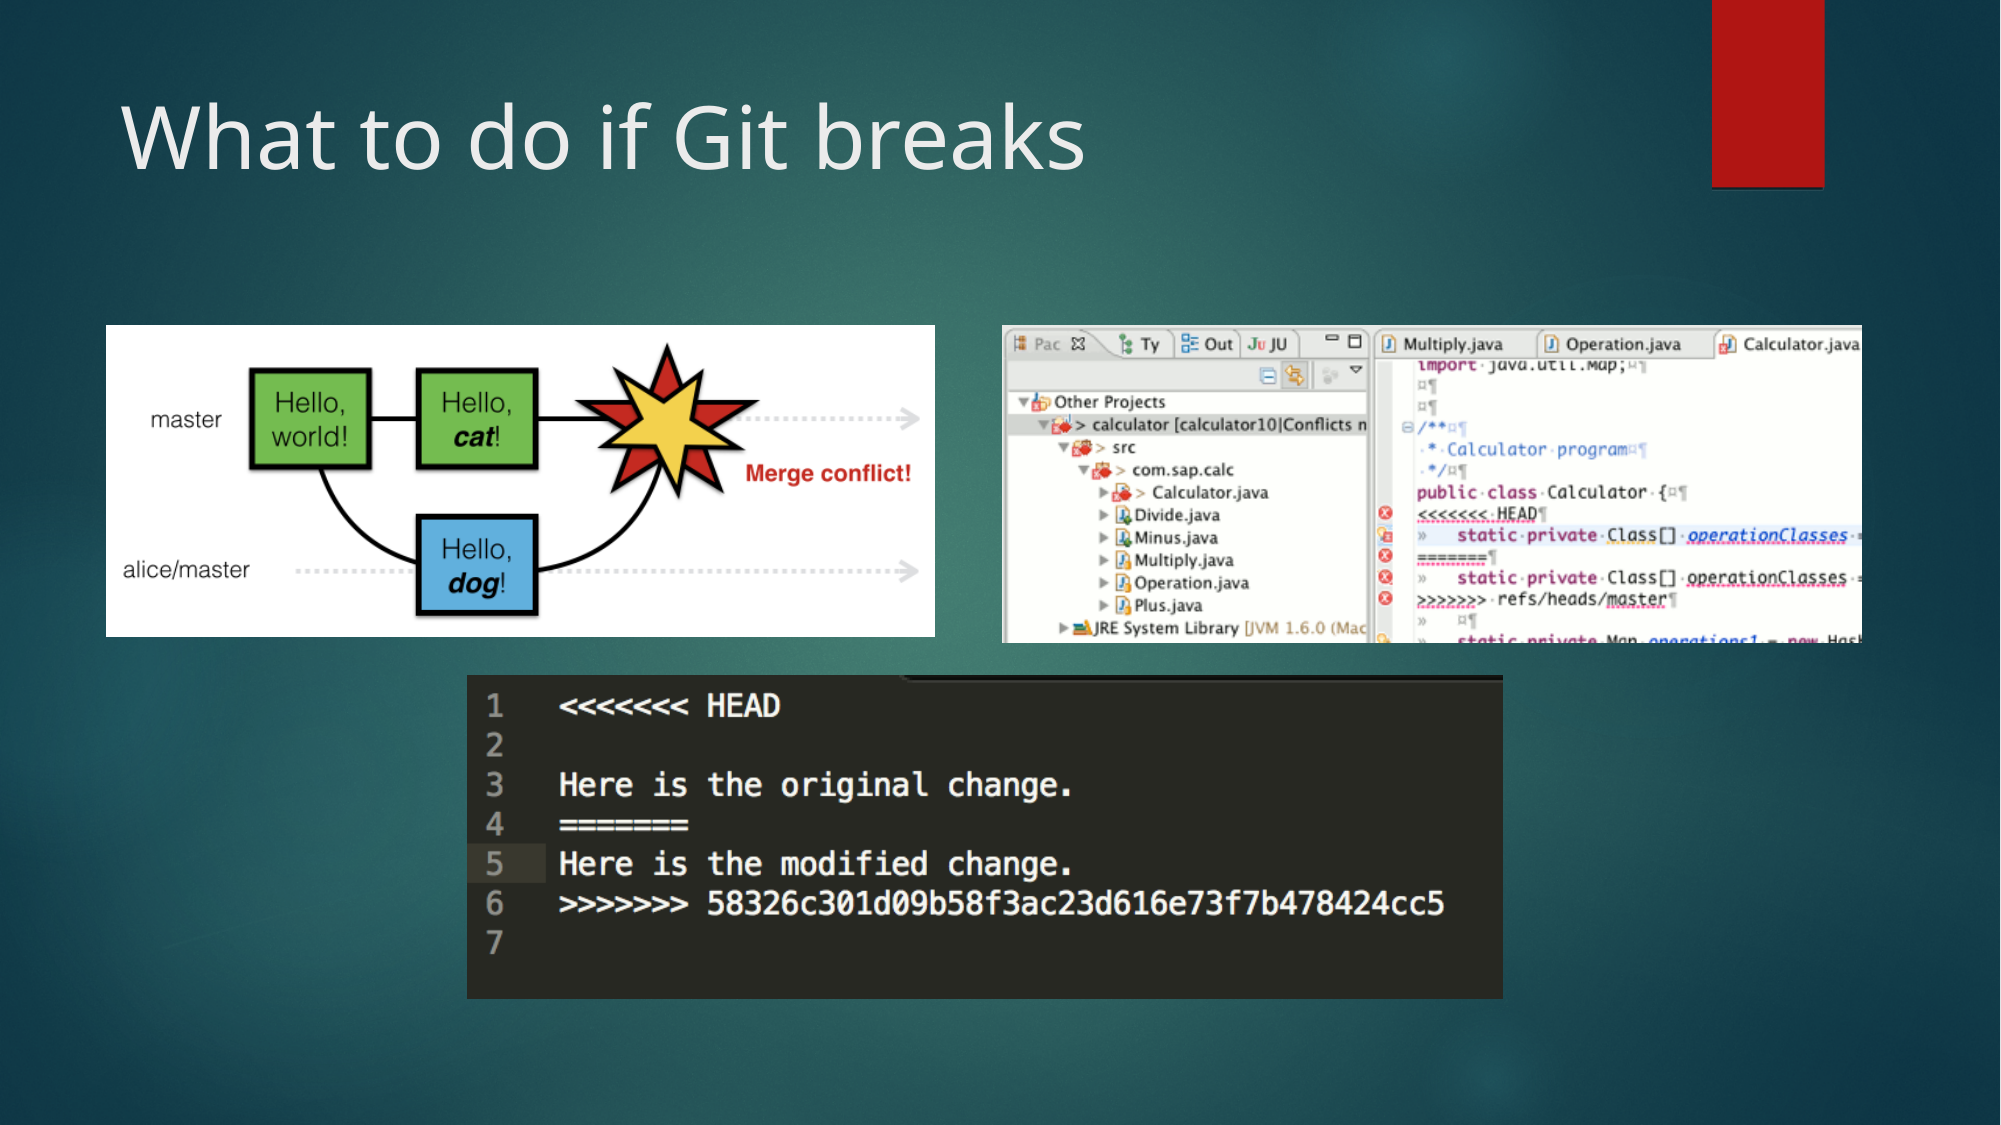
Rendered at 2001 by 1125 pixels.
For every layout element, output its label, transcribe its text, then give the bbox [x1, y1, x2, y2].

text_box What to do if Git breaks [106, 74, 1649, 304]
picture [0, 0, 2001, 1125]
